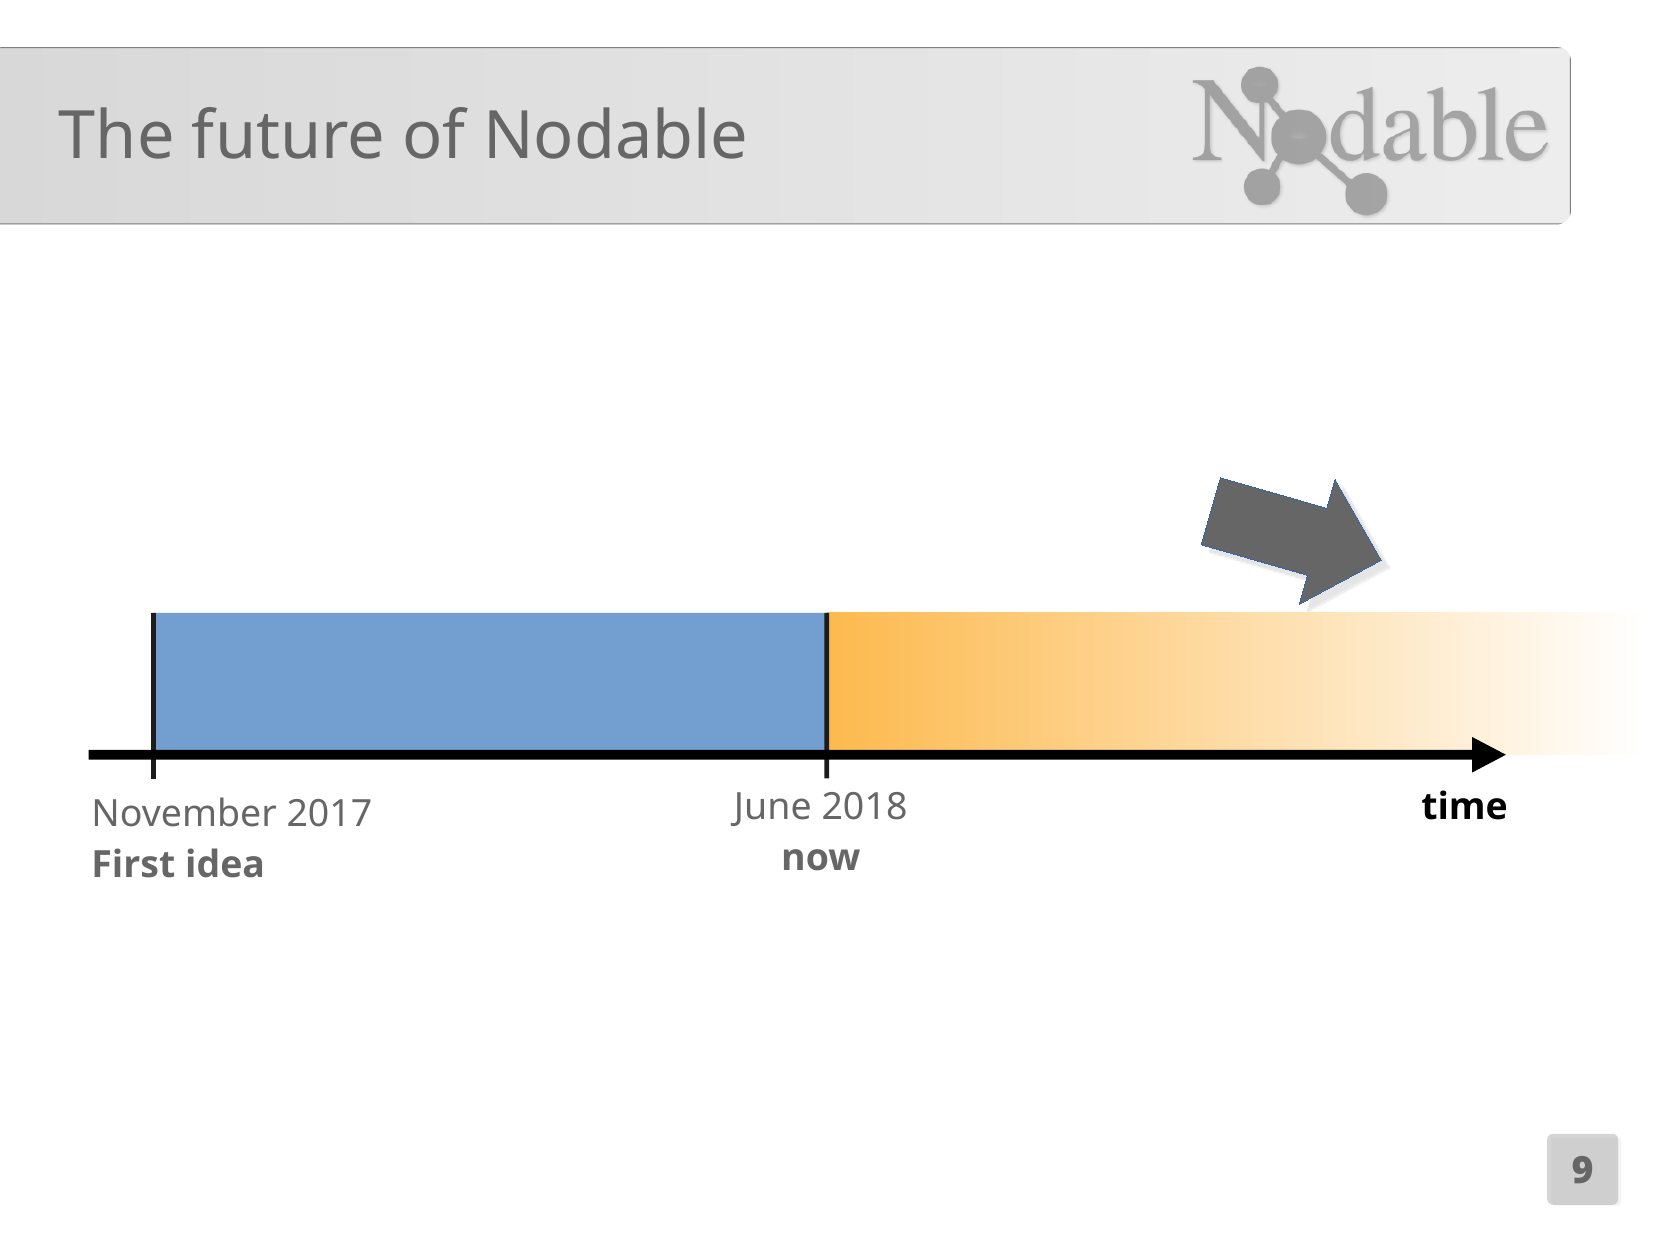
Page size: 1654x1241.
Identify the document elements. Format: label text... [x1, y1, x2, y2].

text_box time [1381, 772, 1548, 851]
text_box [1201, 477, 1382, 605]
text_box November 2017 First idea [76, 779, 461, 925]
text_box June 2018 now [685, 772, 957, 918]
title The future of Nodable [59, 59, 1075, 207]
text_box [88, 612, 1642, 772]
